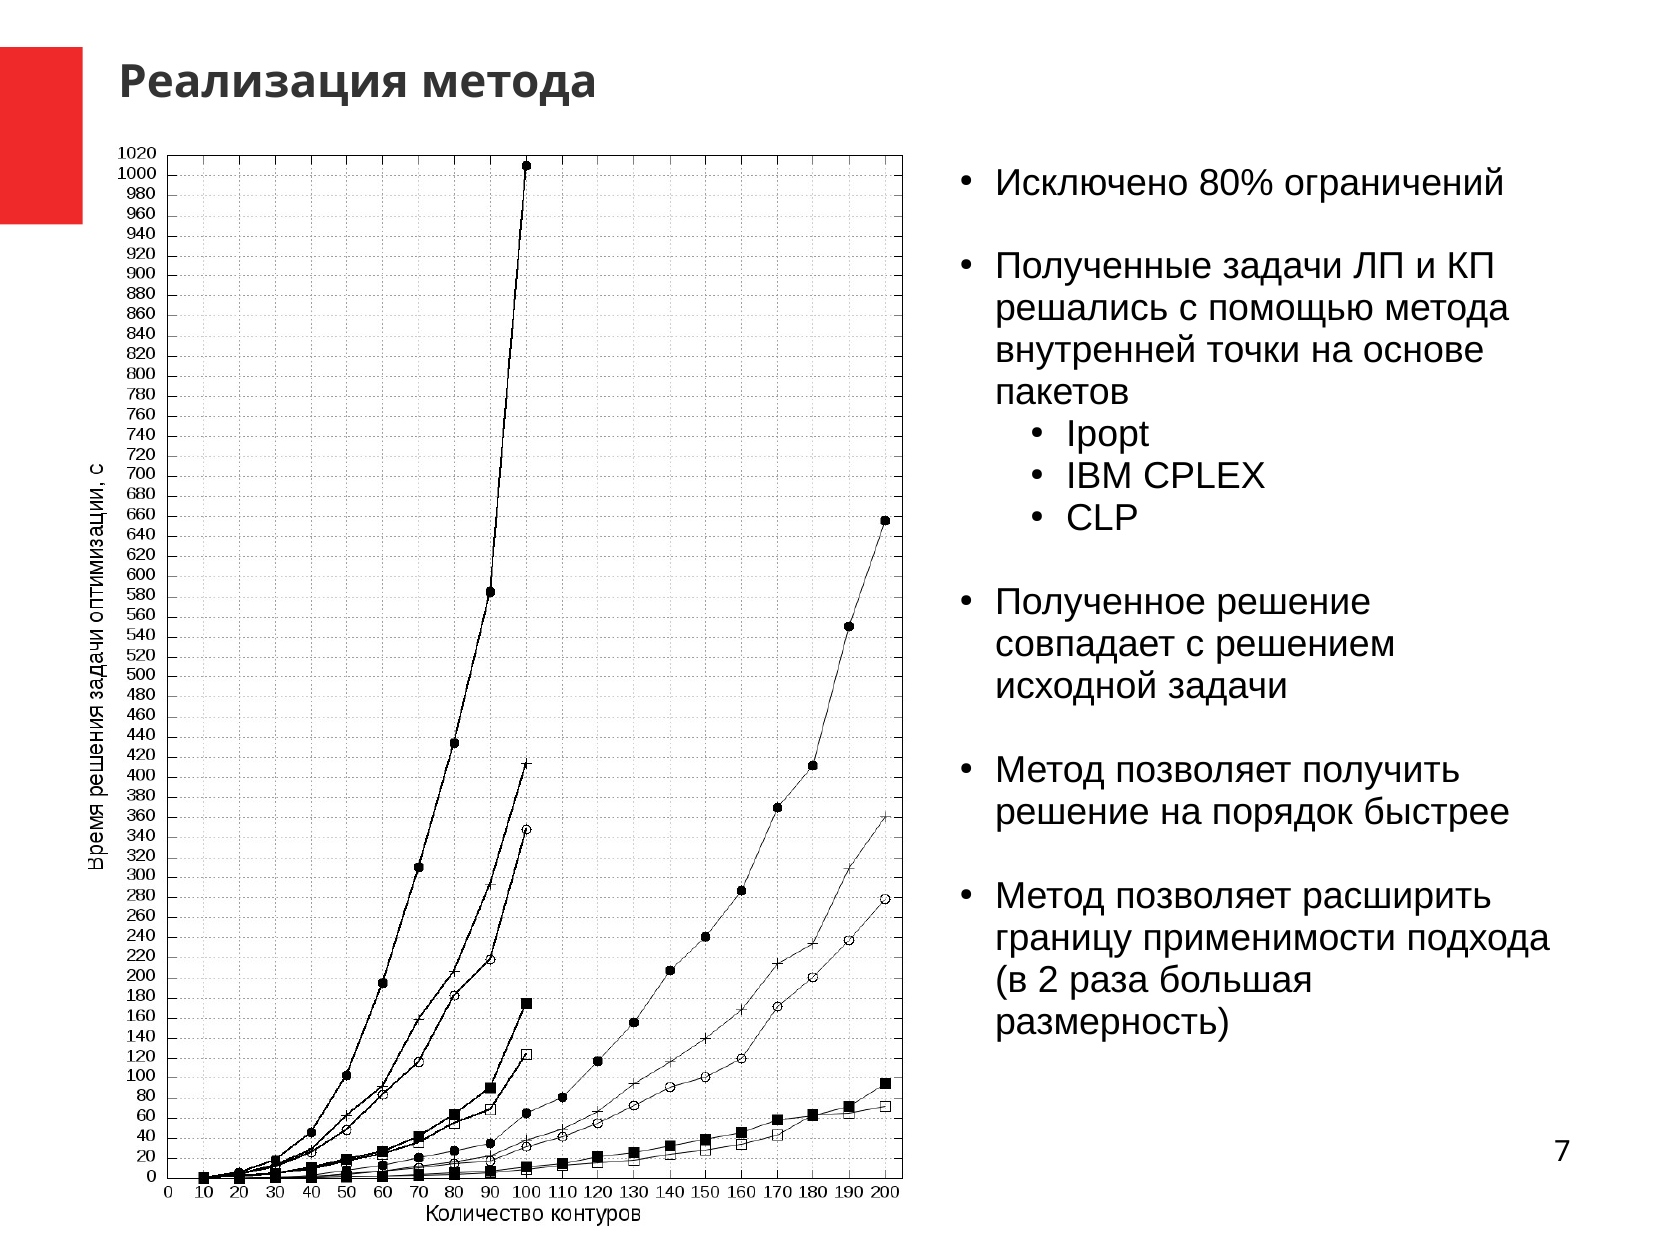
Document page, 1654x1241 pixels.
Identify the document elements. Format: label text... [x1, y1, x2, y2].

picture [88, 138, 928, 1229]
text_box Исключено 80% ограничений Полученные задачи ЛП и КП решались с помощью метода внутренней точки на основе пакетов Ipopt IBM CPLEX CLP Полученное решение совпадает с решением исходной задачи Метод позволяет получить решение на порядок быстрее Метод позволяет расширить границу применимости подхода (в 2 раза большая размерность) [944, 153, 1571, 1051]
title Реализация метода [118, 0, 1571, 184]
